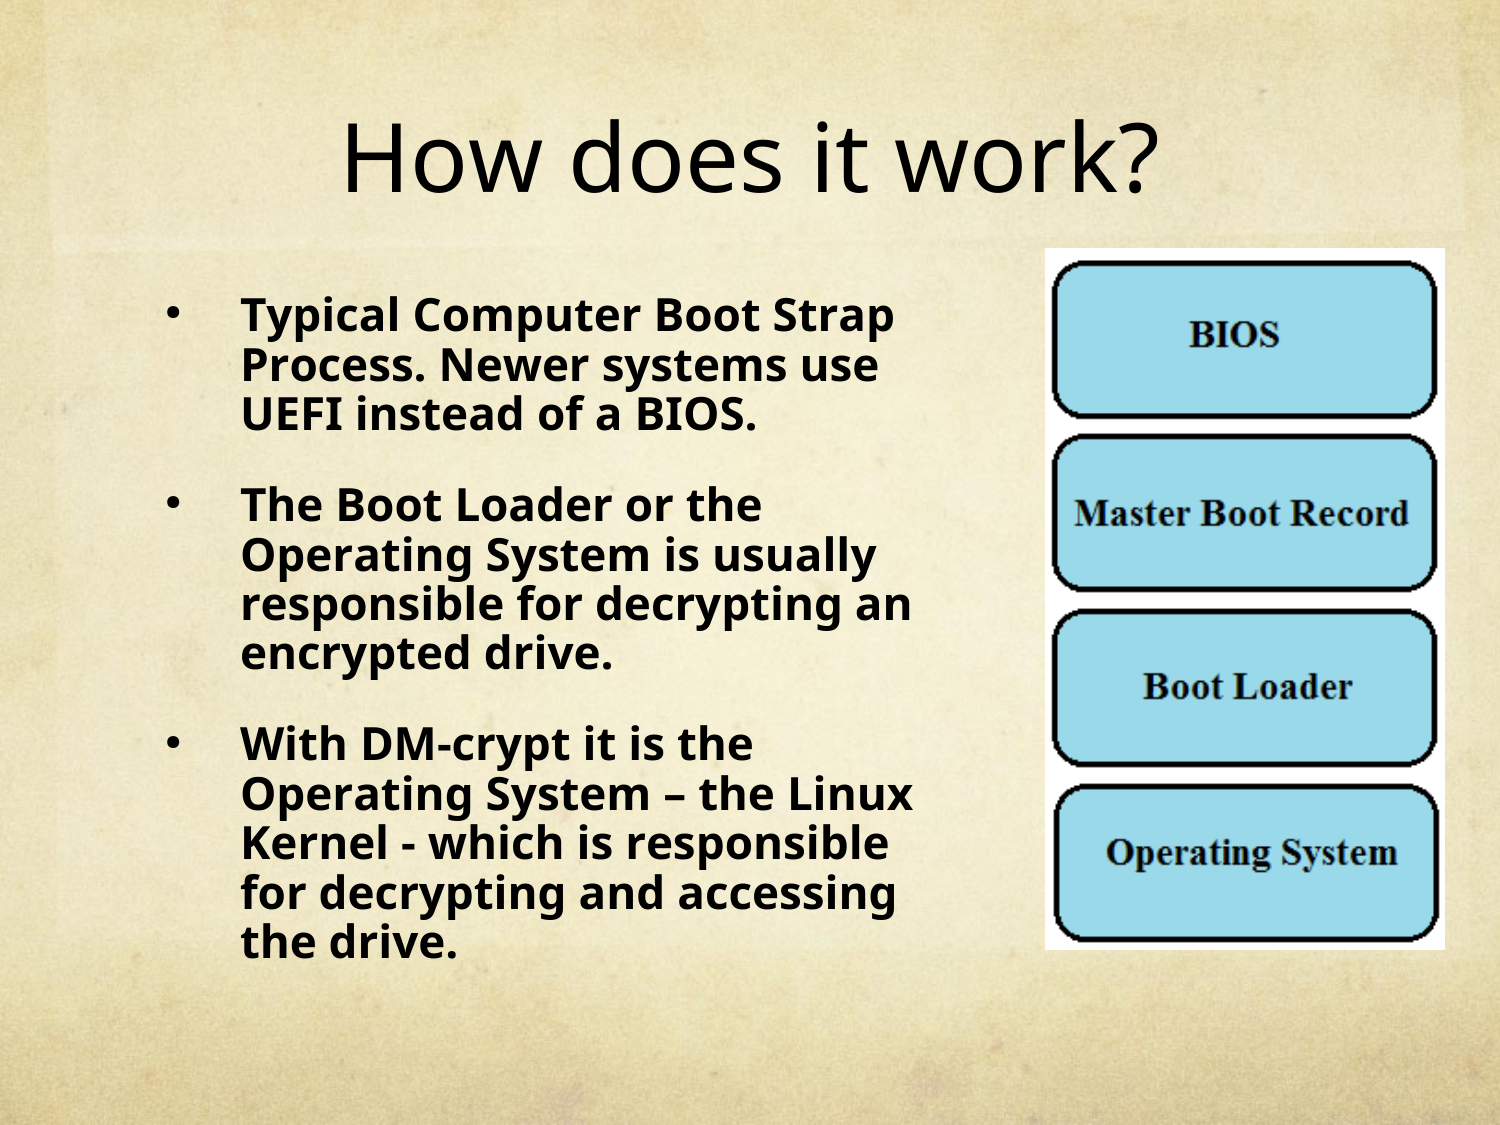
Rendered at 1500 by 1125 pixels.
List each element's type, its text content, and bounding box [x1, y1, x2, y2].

text_box Typical Computer Boot Strap Process. Newer systems use UEFI instead of a BIOS. The Boot Loader or the Operating System is usually responsible for decrypting an encrypted drive. With DM-crypt it is the Operating System – the Linux Kernel - which is responsible for decrypting and accessing the drive. [149, 284, 981, 950]
picture [0, 0, 1500, 1125]
text_box How does it work? [150, 82, 1350, 226]
